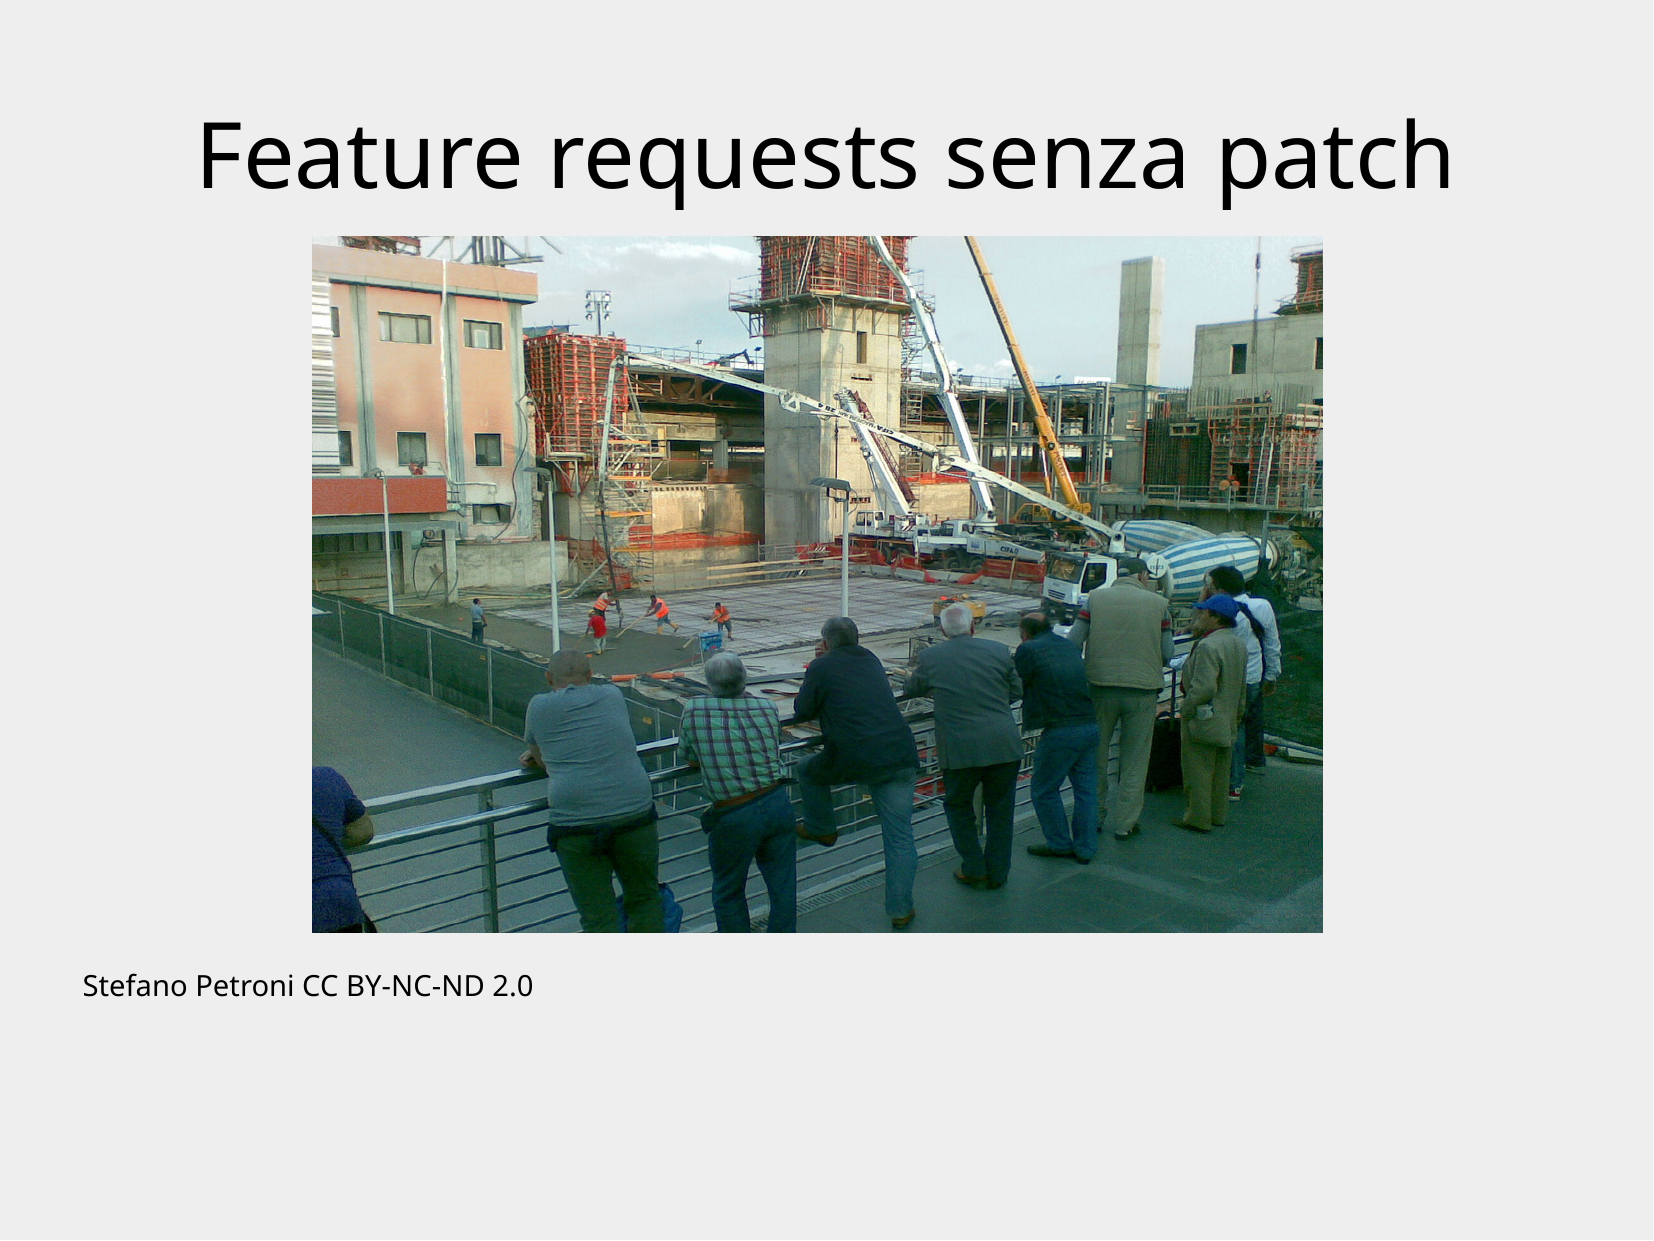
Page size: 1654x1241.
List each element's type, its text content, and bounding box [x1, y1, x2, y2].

title Feature requests senza patch [82, 49, 1571, 257]
list Stefano Petroni CC BY-NC-ND 2.0 [82, 290, 1571, 1010]
picture [312, 236, 1323, 933]
